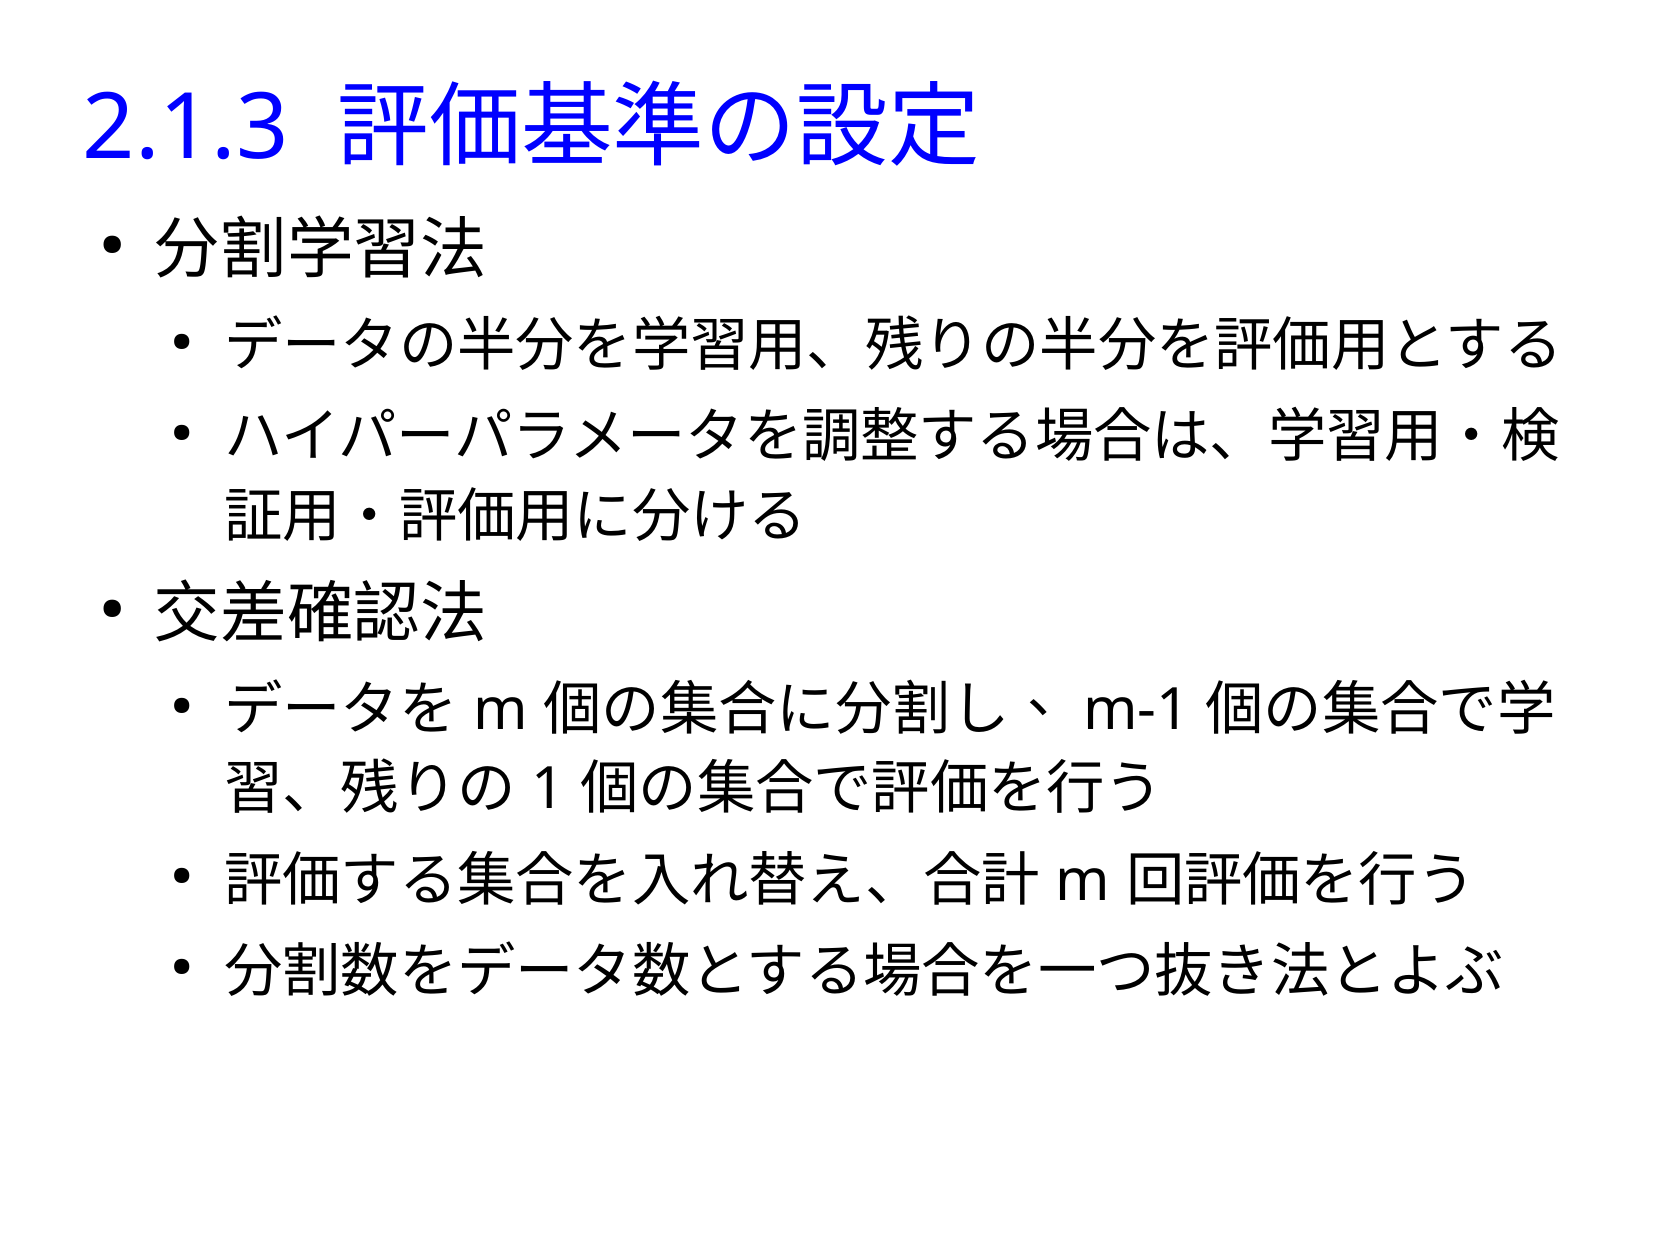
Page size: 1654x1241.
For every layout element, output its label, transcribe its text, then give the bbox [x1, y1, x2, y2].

title 2.1.3 評価基準の設定 [82, 49, 1571, 198]
list 分割学習法 データの半分を学習用、残りの半分を評価用とする ハイパーパラメータを調整する場合は、学習用・検証用・評価用に分ける 交差確認法 データをm個の集合に分割し、m-1個の集合で学習、残りの1個の集合で評価を行う 評価する集合を入れ替え、合計m回評価を行う 分割数をデータ数とする場合を一つ抜き法とよぶ [82, 200, 1571, 1152]
